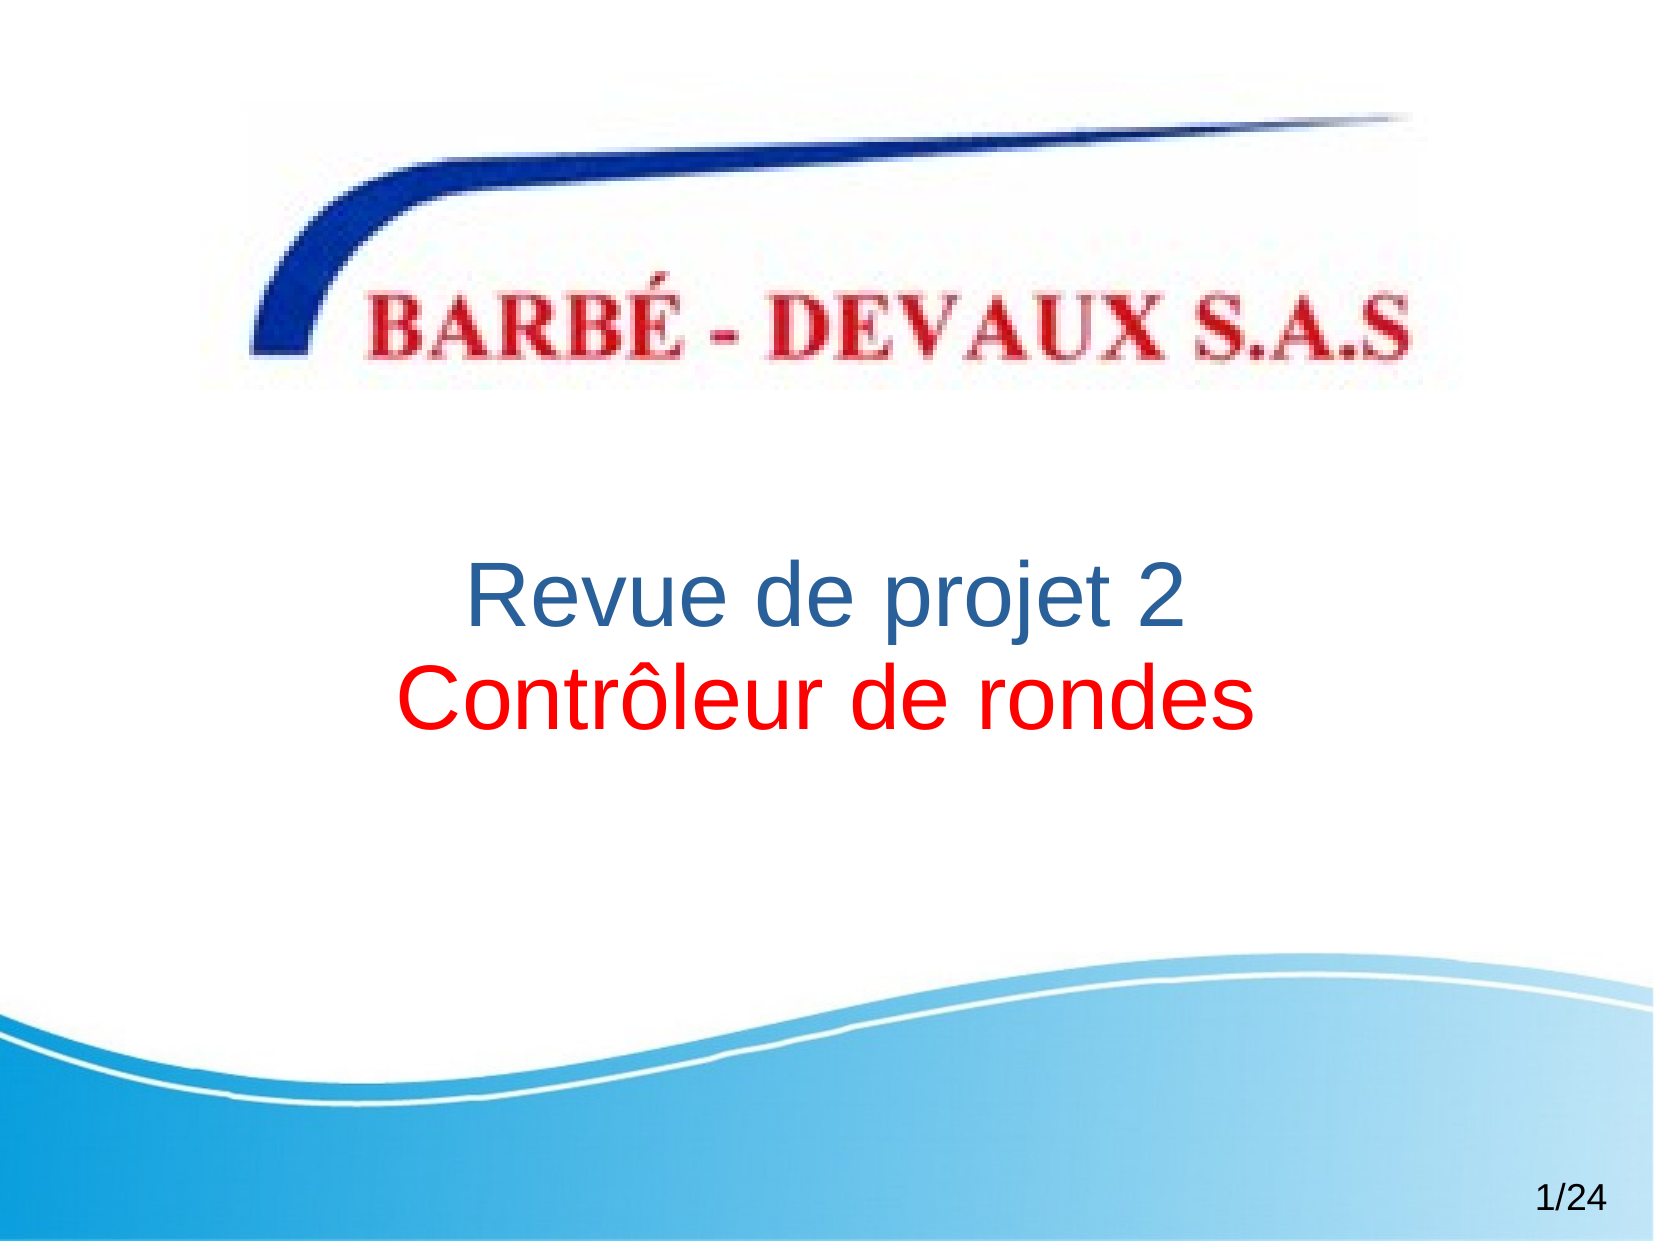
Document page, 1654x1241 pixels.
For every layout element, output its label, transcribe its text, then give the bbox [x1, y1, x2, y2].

text_box <numéro>/24 [1520, 1169, 1654, 1240]
picture [200, 73, 1463, 390]
title Revue de projet 2 Contrôleur de rondes [0, 525, 1654, 768]
picture [0, 952, 1654, 1241]
